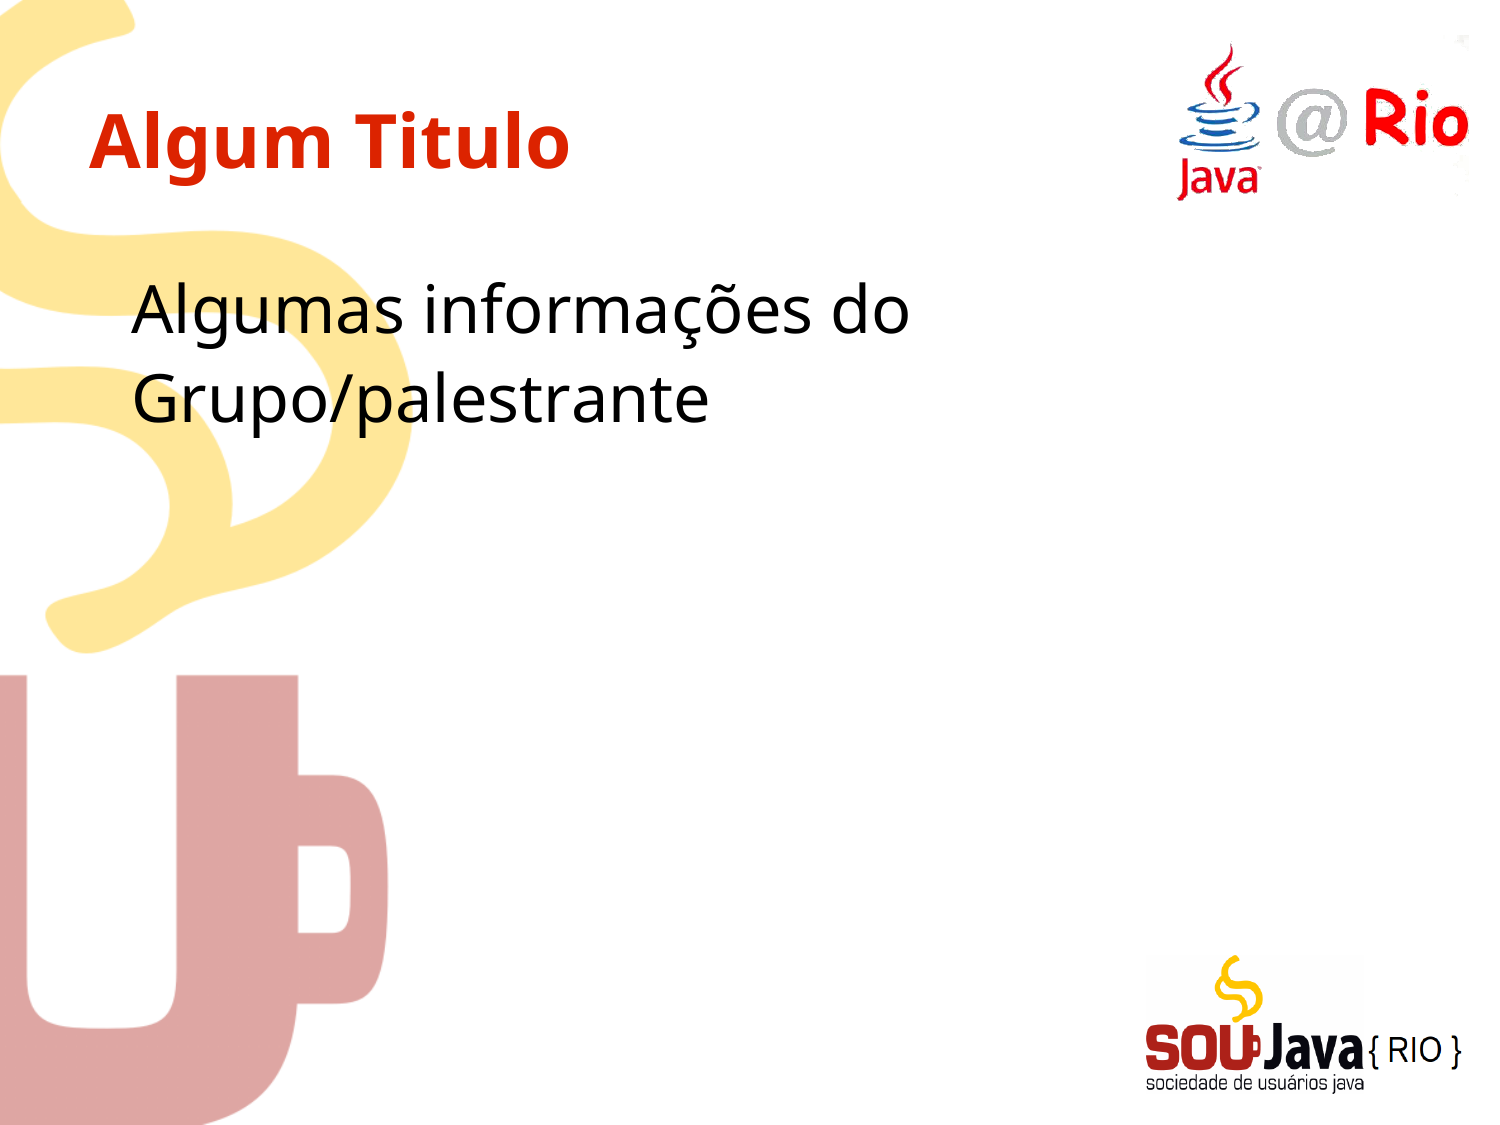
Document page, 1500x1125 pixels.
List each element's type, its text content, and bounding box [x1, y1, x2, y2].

picture [1176, 35, 1469, 201]
title Algum Titulo [75, 40, 1426, 237]
list Algumas informações do Grupo/palestrante [75, 262, 1426, 1006]
picture [1133, 939, 1477, 1125]
